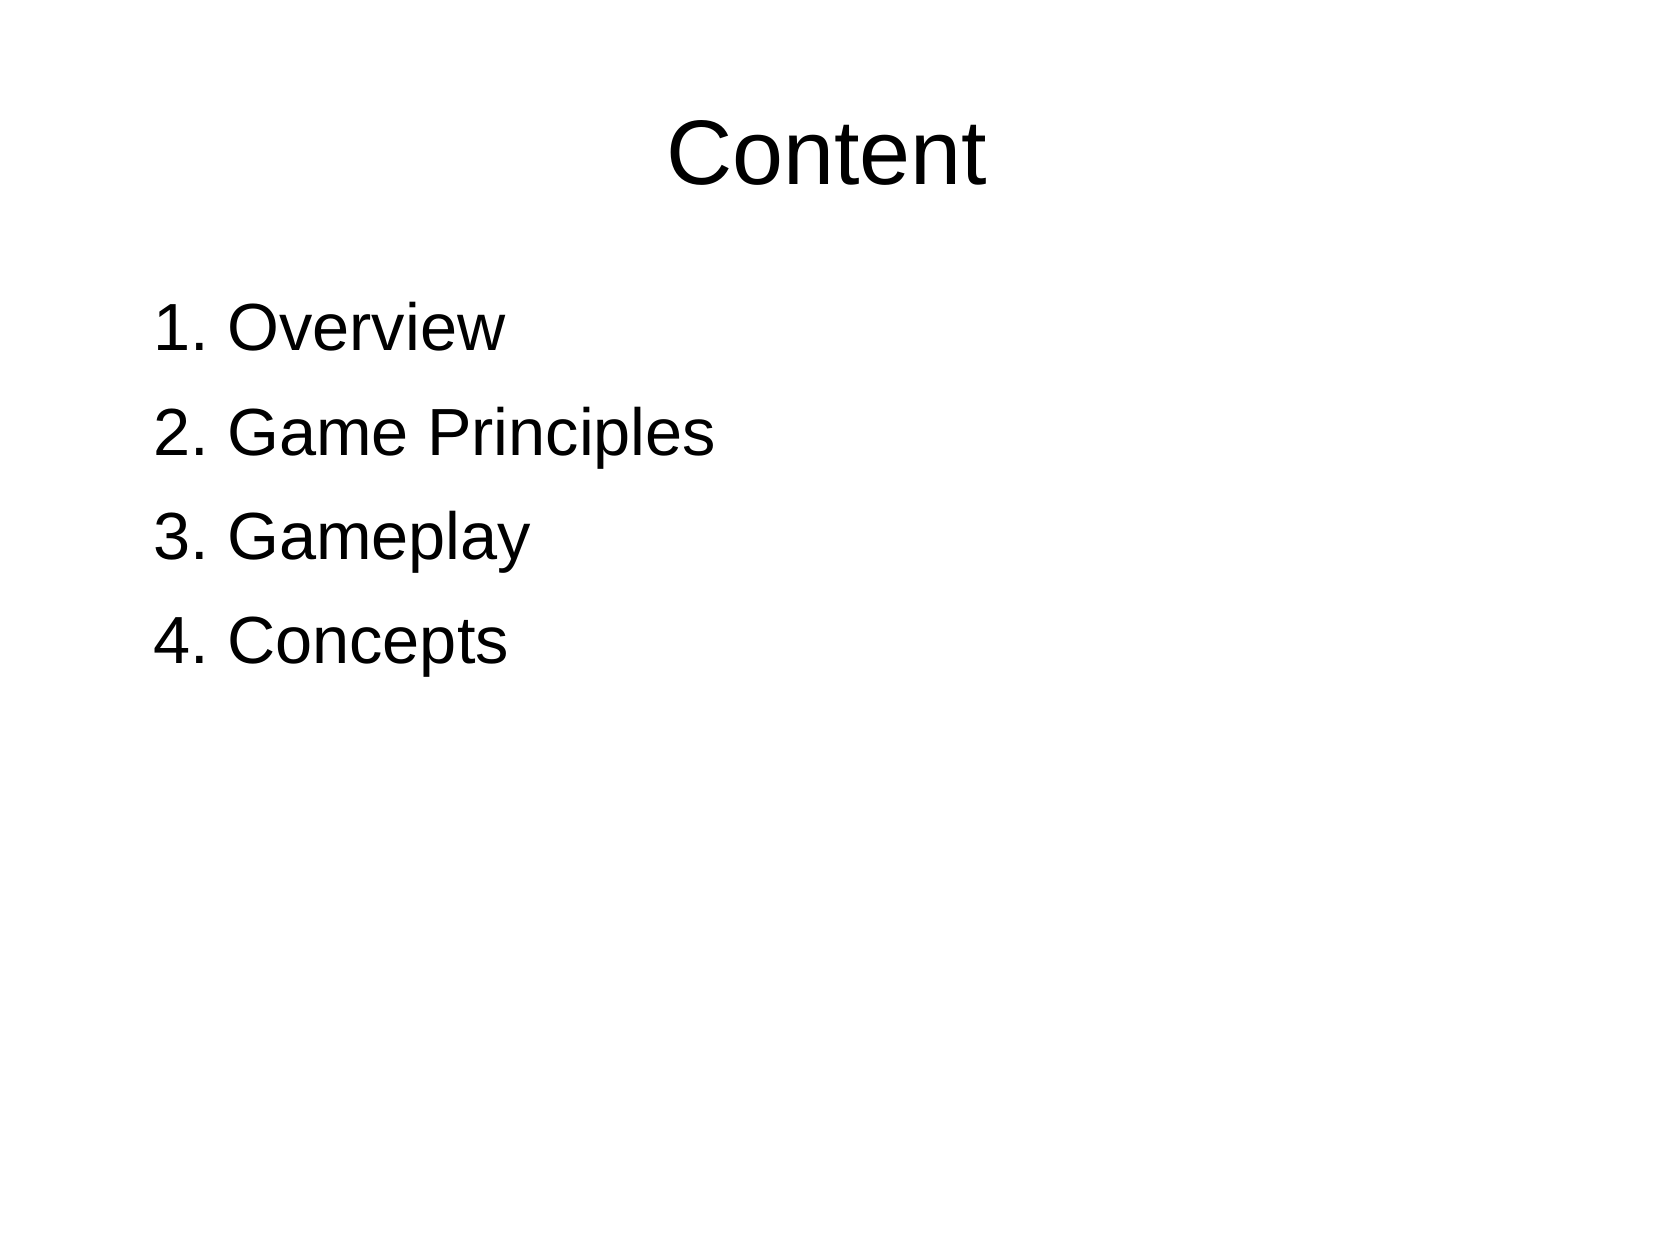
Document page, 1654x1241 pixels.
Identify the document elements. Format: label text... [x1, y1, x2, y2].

list 1. Overview 2. Game Principles 3. Gameplay 4. Concepts [82, 290, 1571, 1010]
title Content [82, 49, 1571, 257]
